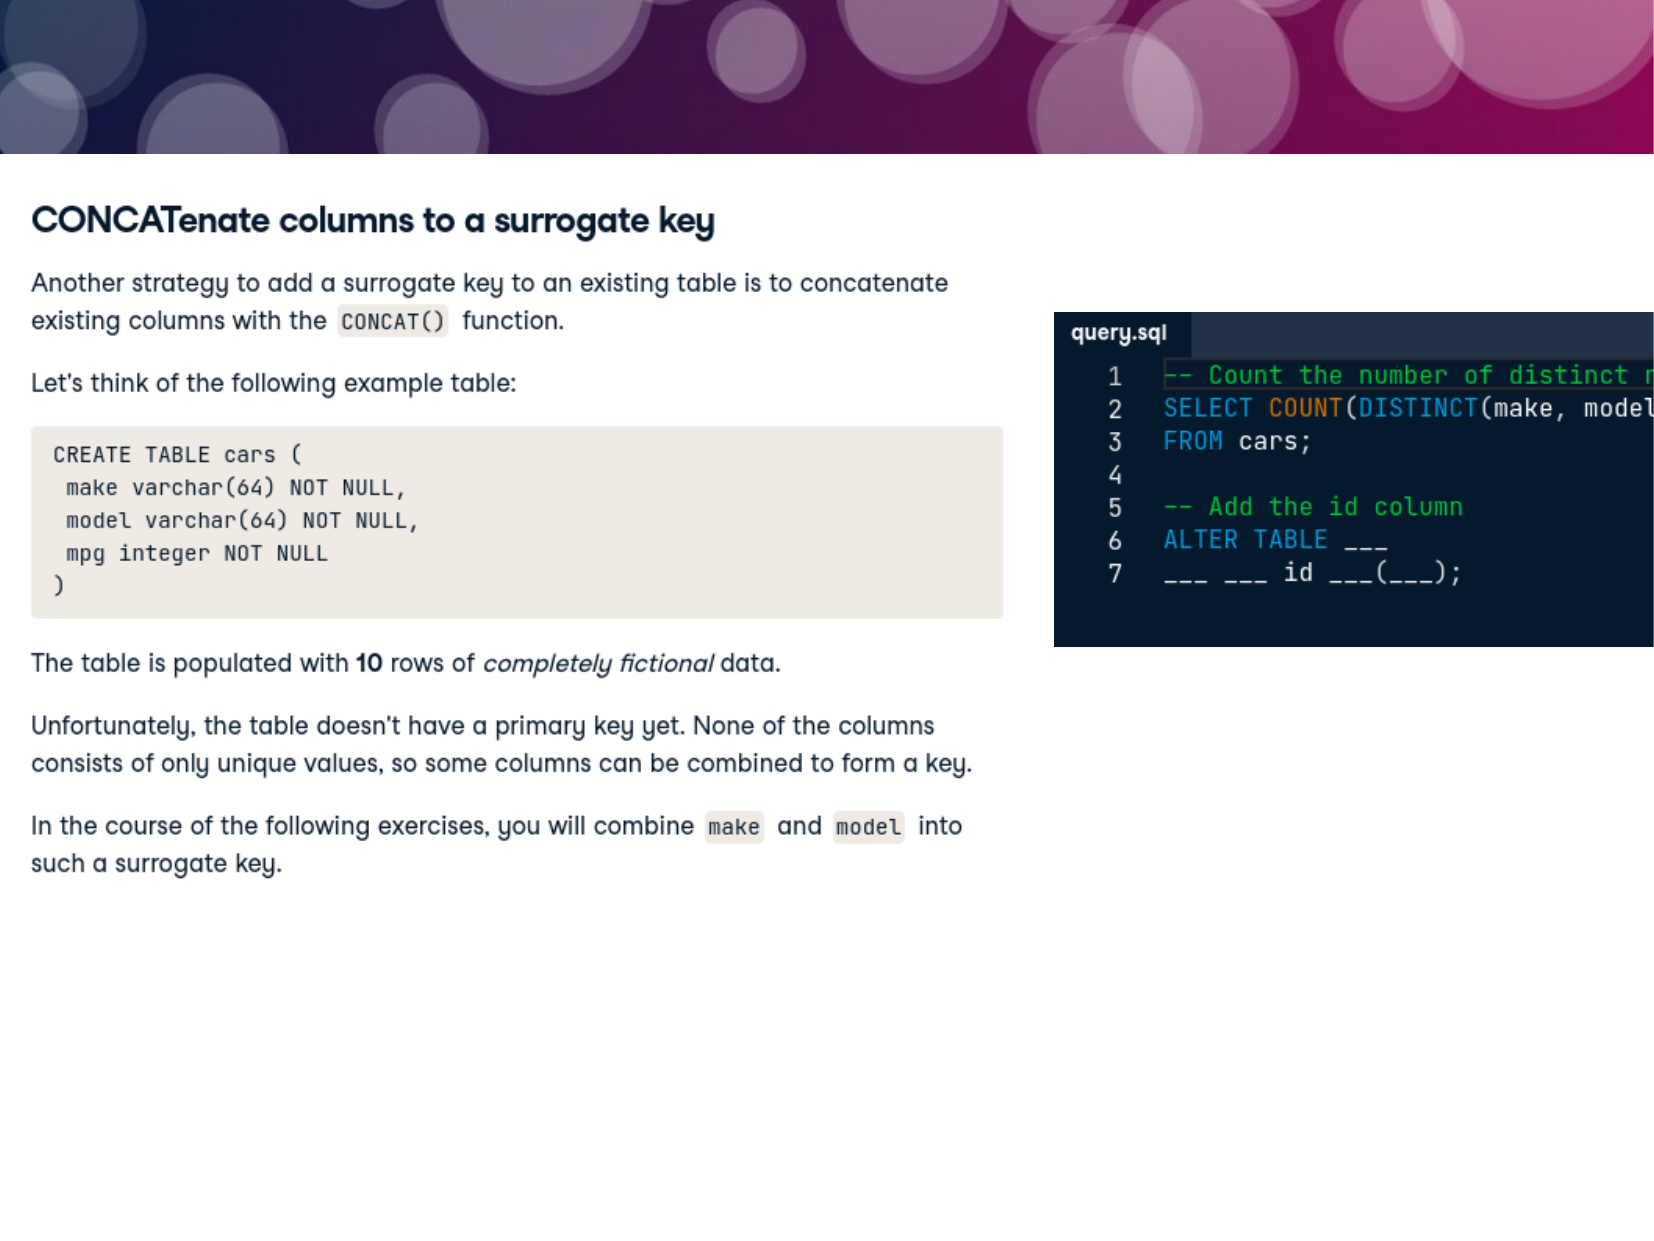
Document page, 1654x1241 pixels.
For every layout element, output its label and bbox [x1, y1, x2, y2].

picture [1054, 312, 1654, 647]
picture [0, 159, 1035, 938]
